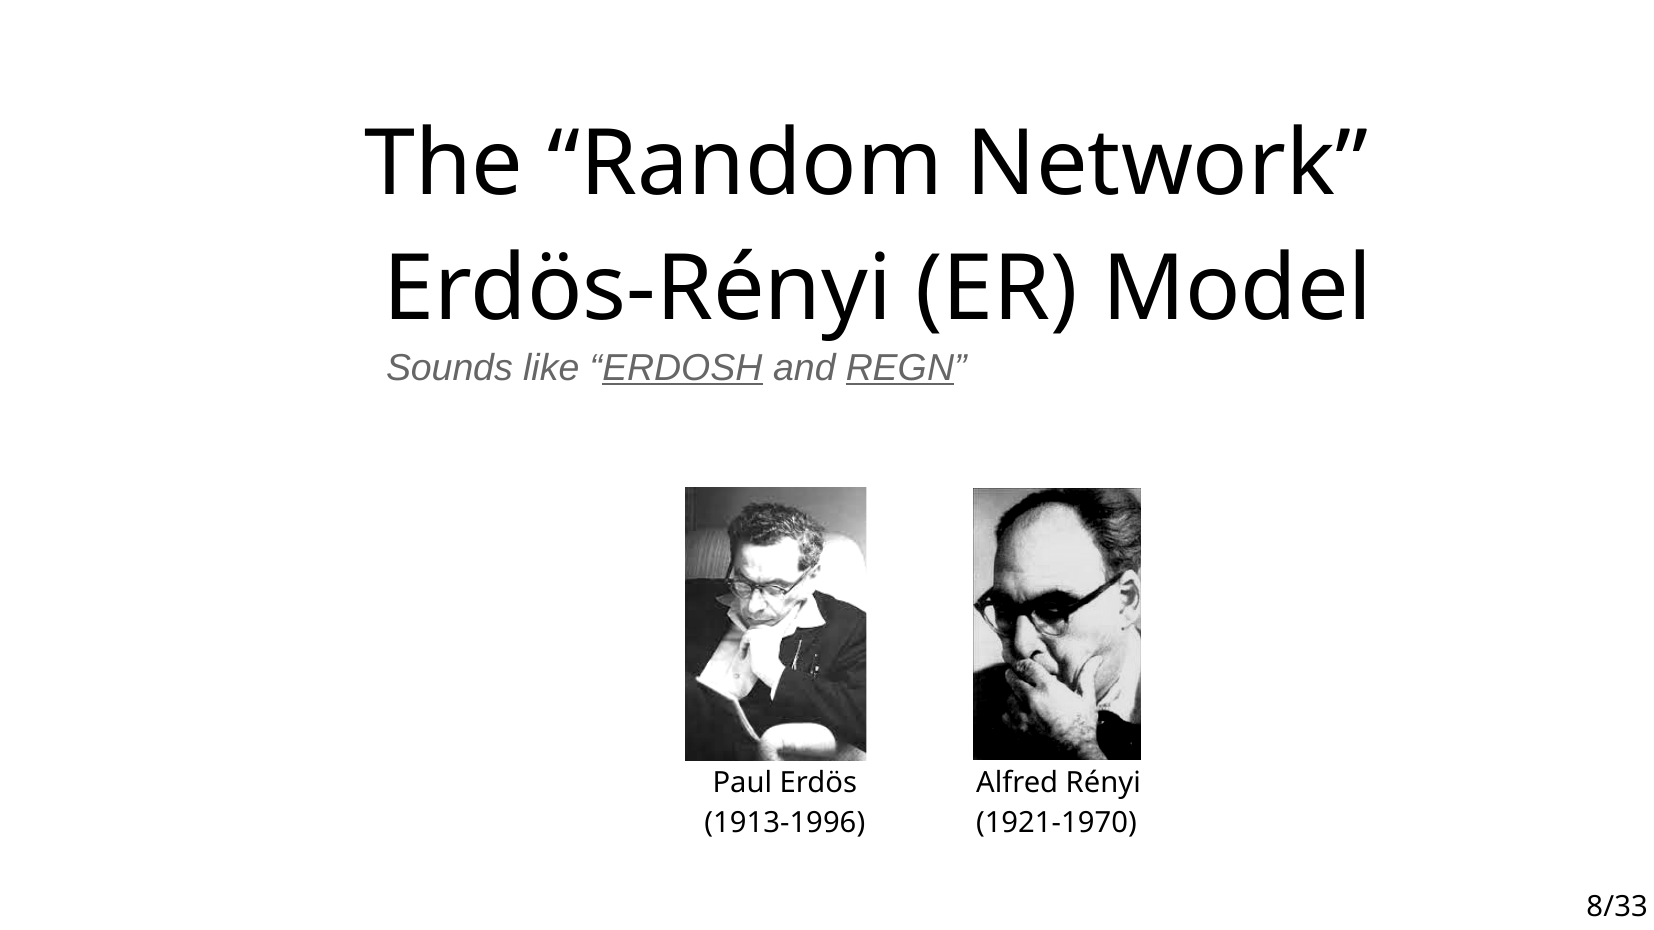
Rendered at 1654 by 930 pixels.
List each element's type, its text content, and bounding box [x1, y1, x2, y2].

picture [973, 488, 1141, 754]
picture [685, 487, 867, 761]
text_box Alfred Rényi (1921-1970) [961, 754, 1146, 856]
text_box Sounds like “ERDOSH and REGN” [371, 339, 987, 397]
title The “Random Network” Erdös-Rényi (ER) Model [134, 92, 1623, 351]
text_box Paul Erdös (1913-1996) [689, 754, 873, 856]
